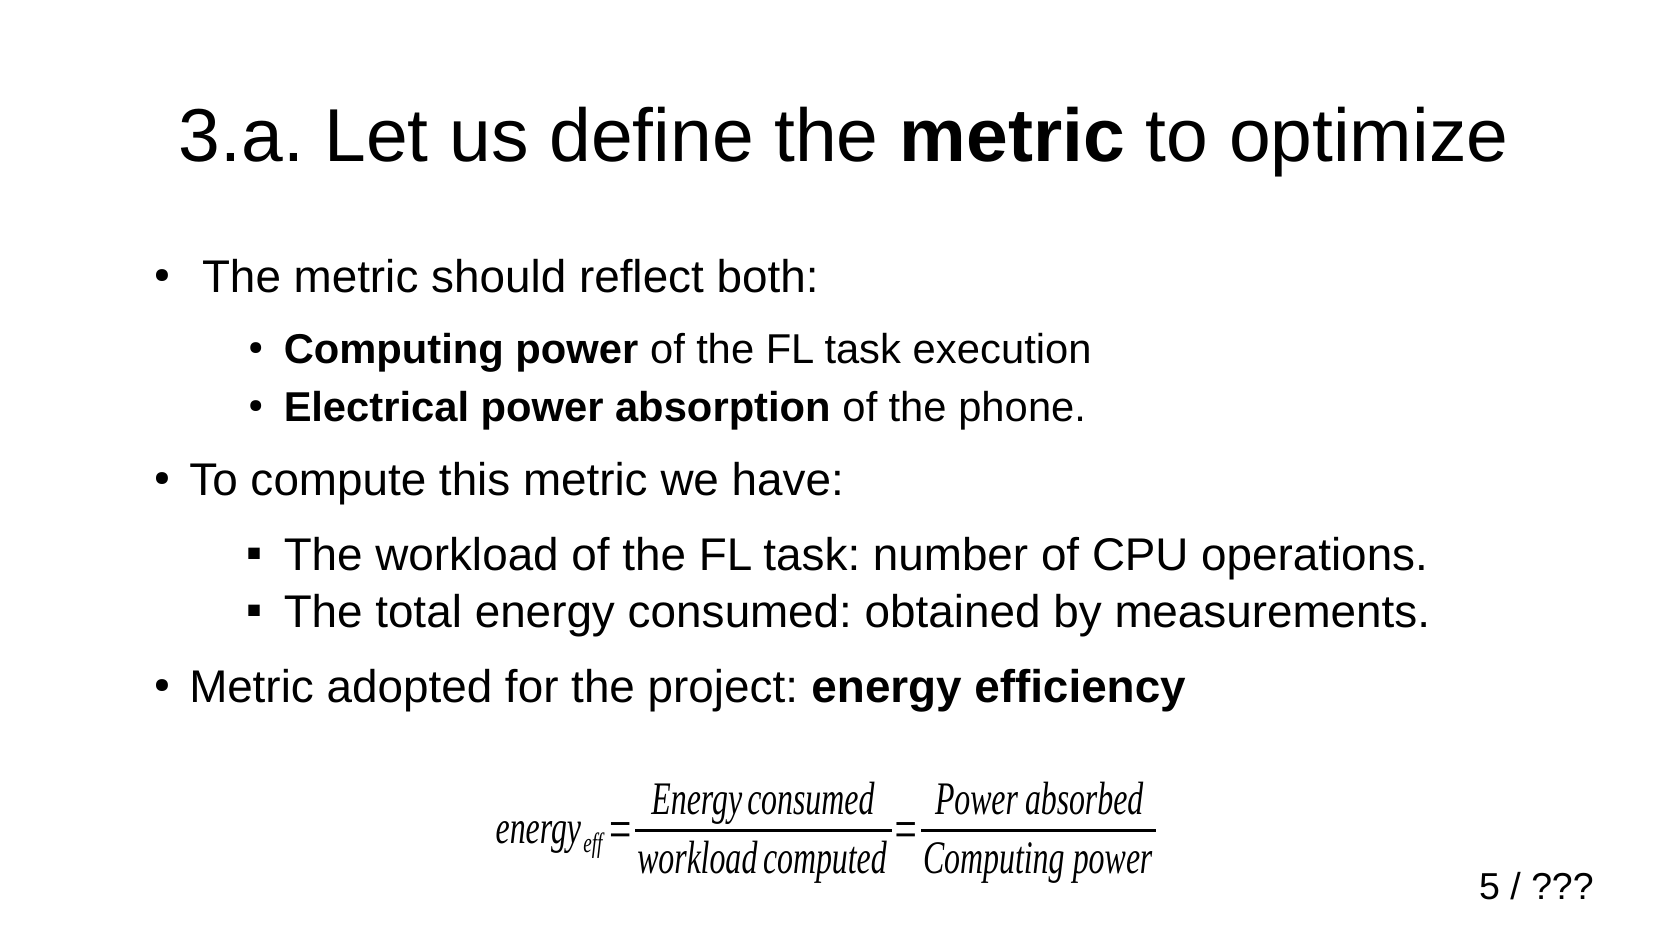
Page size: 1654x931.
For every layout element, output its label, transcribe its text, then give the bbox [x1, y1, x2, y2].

title 3.a. Let us define the metric to optimize [112, 37, 1576, 233]
subtitle The metric should reflect both: Computing power of the FL task execution Electrical power absorption of the phone. To compute this metric we have: The workload of the FL task: number of CPU operations. The total energy consumed: obtained by measurements. Metric adopted for the project: energy efficiency [153, 225, 1457, 738]
text_box 5 / ??? [1464, 858, 1652, 929]
chart [487, 773, 1166, 885]
